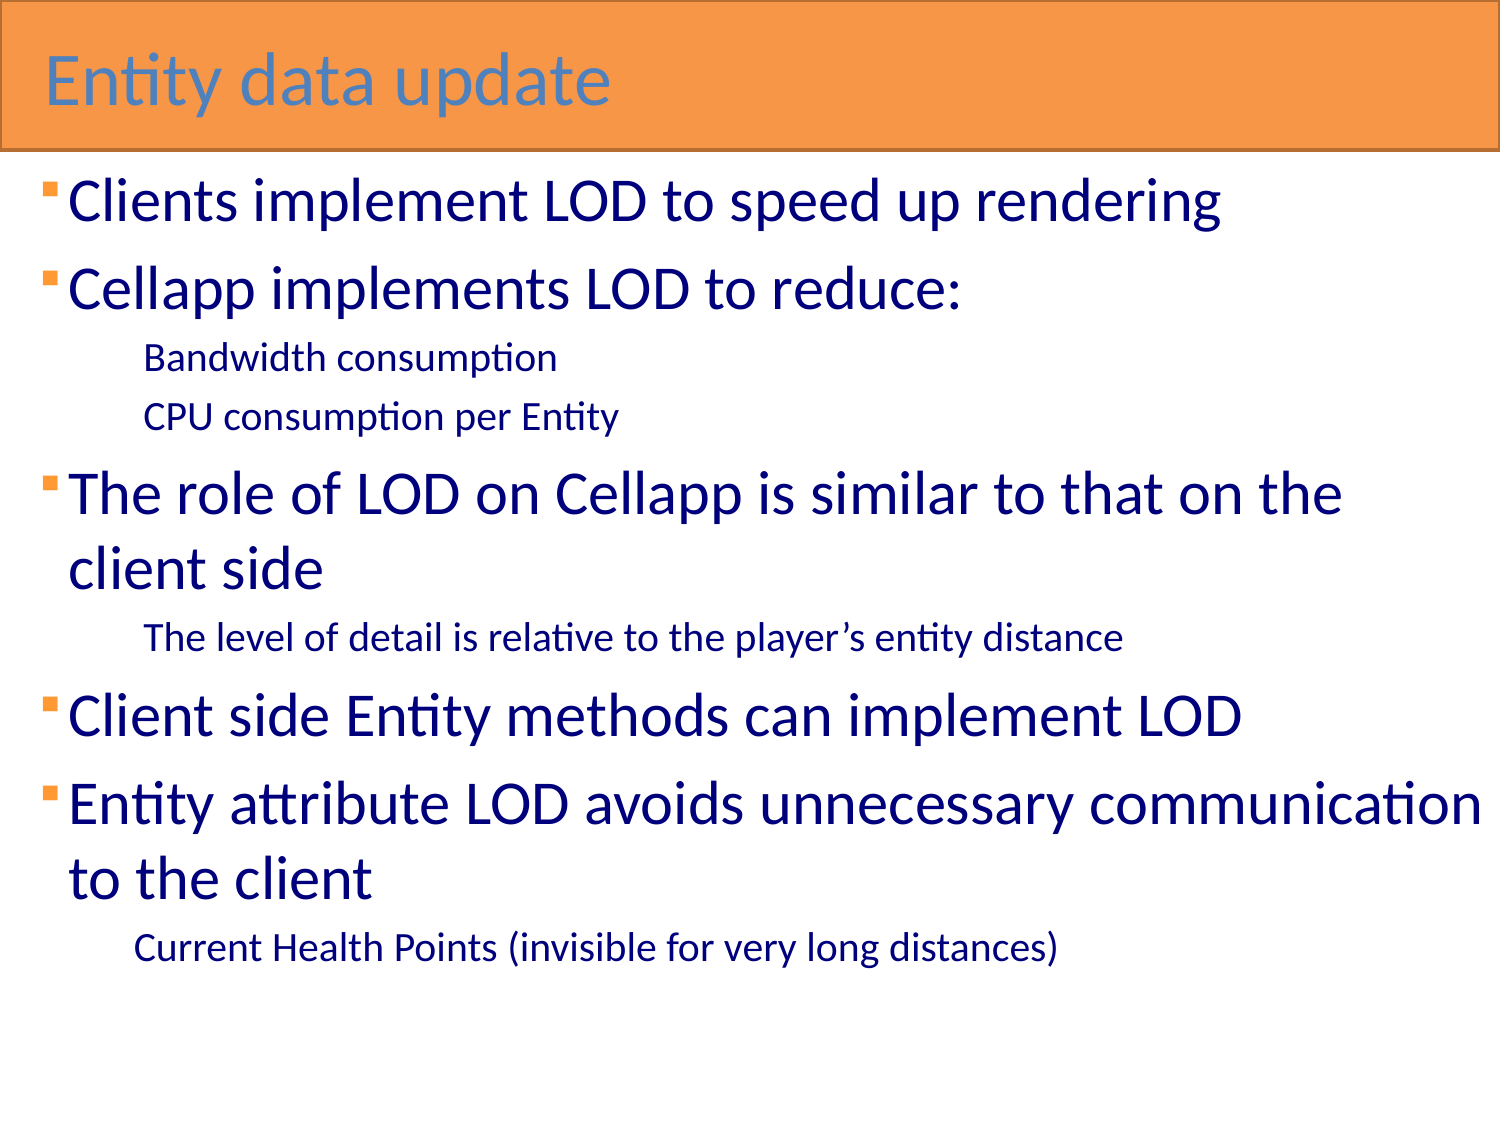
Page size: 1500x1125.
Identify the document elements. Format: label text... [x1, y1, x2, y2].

text_box [0, 0, 1500, 150]
text_box Clients implement LOD to speed up rendering Cellapp implements LOD to reduce: Bandwidth consumption CPU consumption per Entity The role of LOD on Cellapp is similar to that on the client side The level of detail is relative to the player’s entity distance Client side Entity methods can implement LOD Entity attribute LOD avoids unnecessary communication to the client Current Health Points (invisible for very long distances) [29, 156, 1497, 1051]
title Entity data update [29, 21, 1188, 129]
